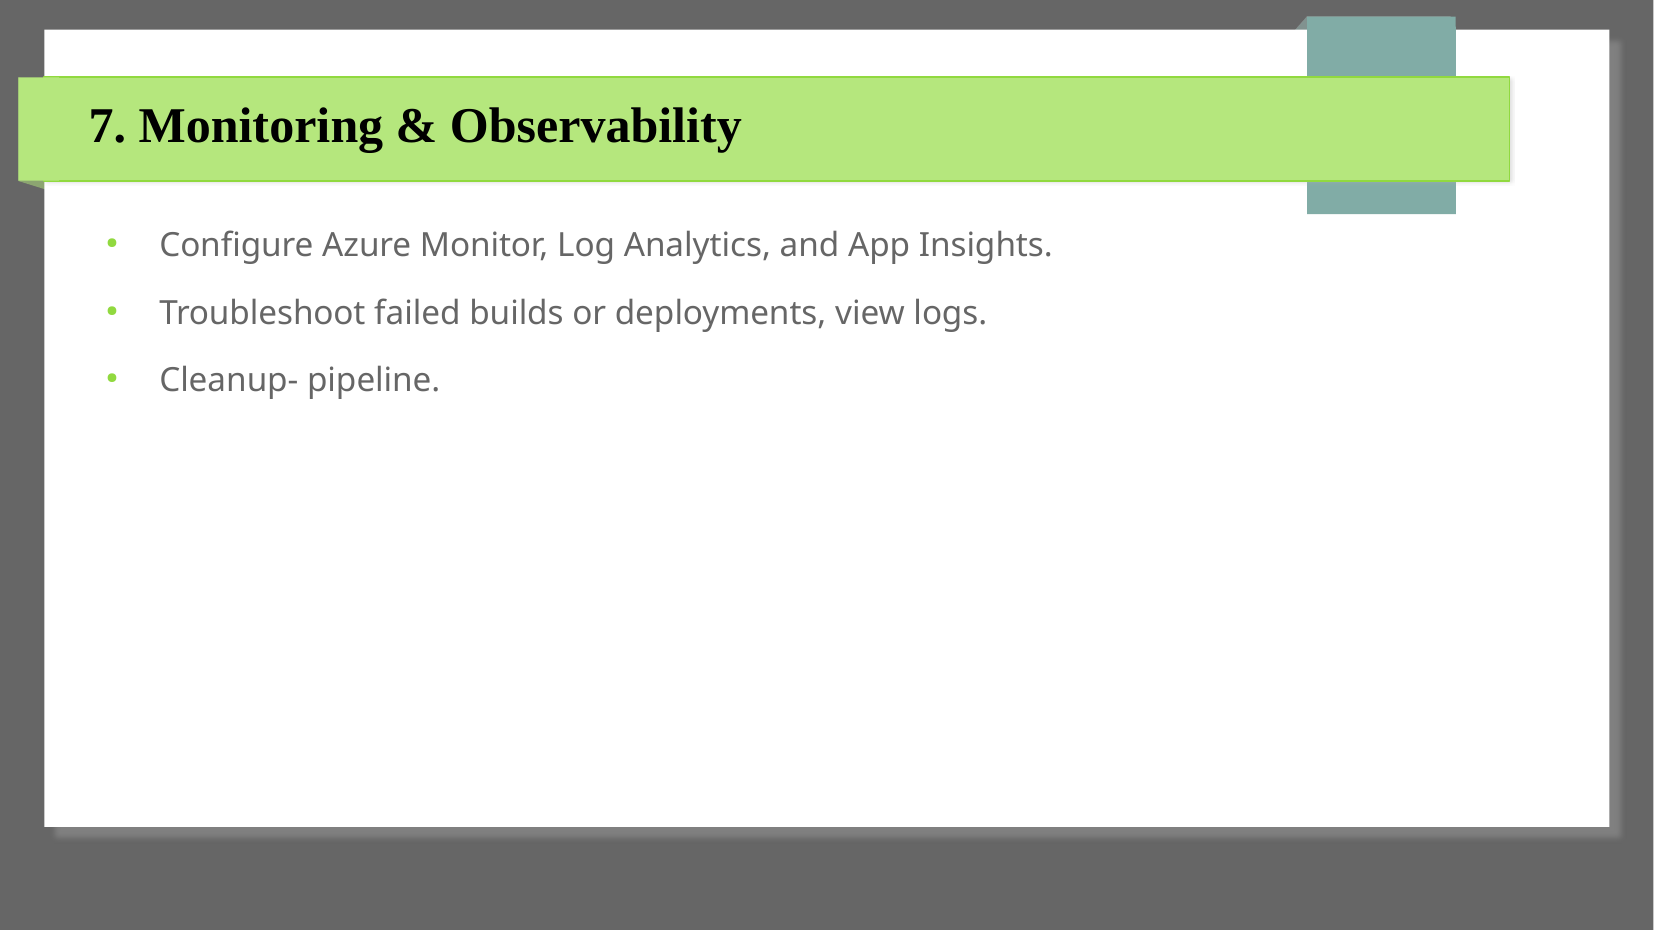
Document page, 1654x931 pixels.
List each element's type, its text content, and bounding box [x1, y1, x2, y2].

title 7. Monitoring & Observability [88, 73, 1506, 178]
list Configure Azure Monitor, Log Analytics, and App Insights. Troubleshoot failed builds or deployments, view logs. Cleanup- pipeline. [88, 221, 1565, 813]
